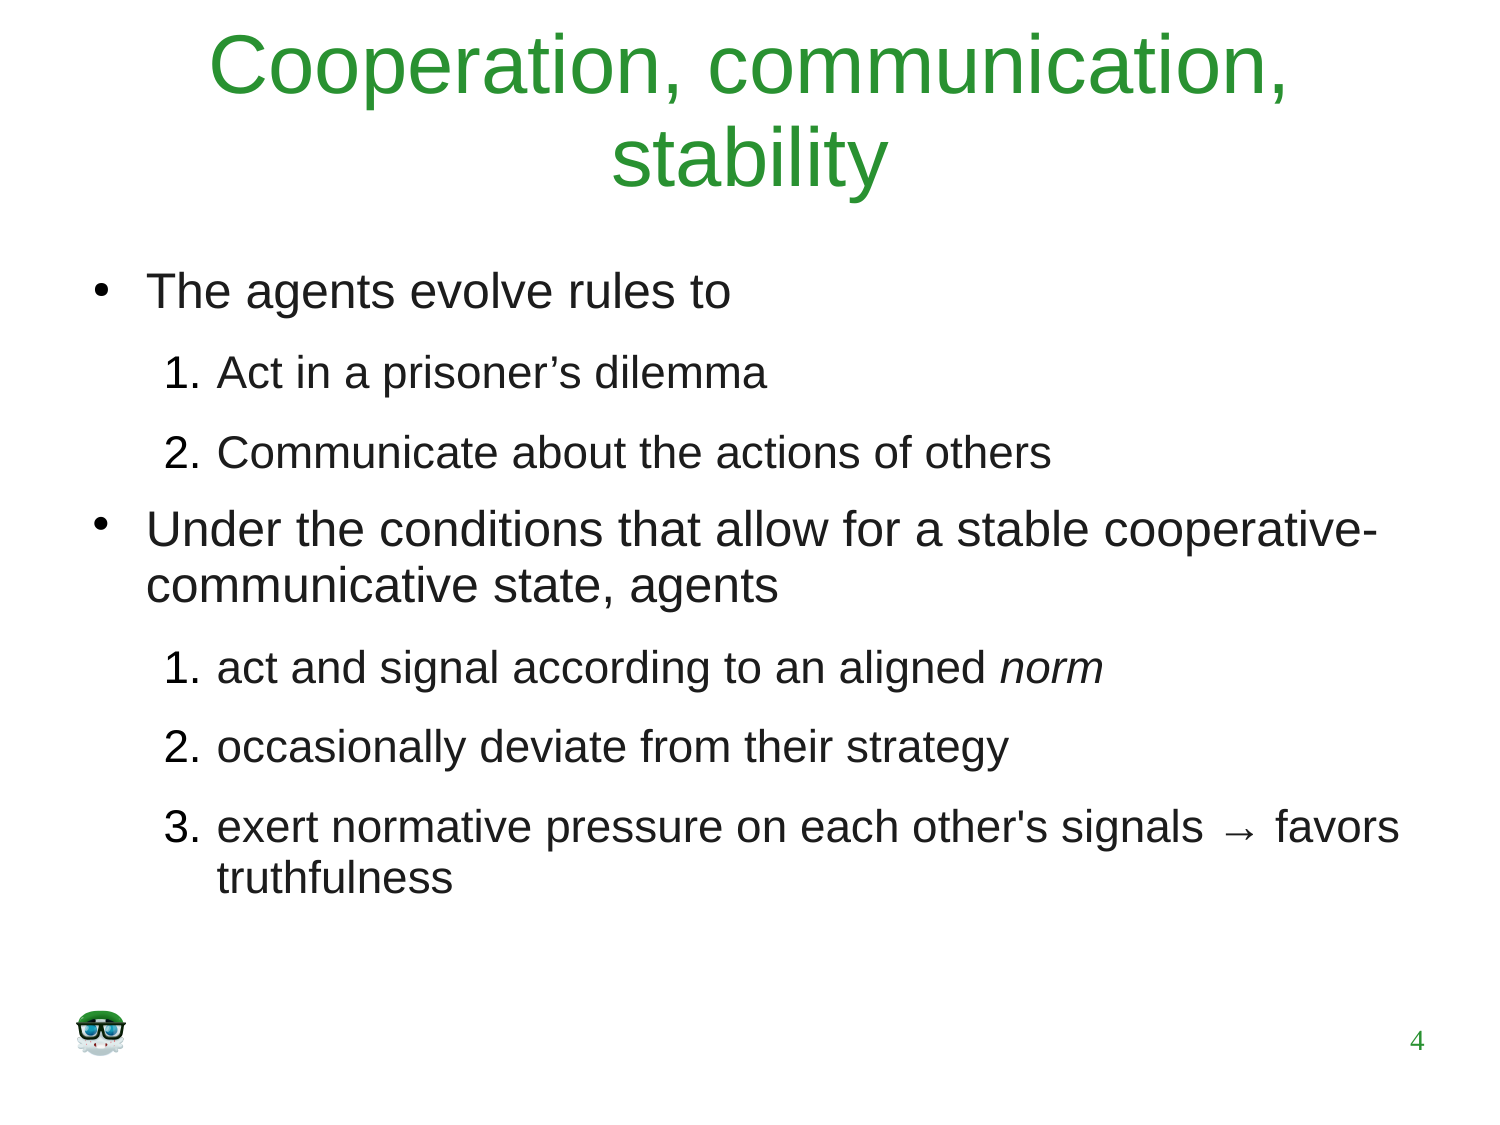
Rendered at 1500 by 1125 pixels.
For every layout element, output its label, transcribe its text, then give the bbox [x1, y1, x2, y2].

list The agents evolve rules to Act in a prisoner’s dilemma Communicate about the actions of others Under the conditions that allow for a stable cooperative-communicative state, agents act and signal according to an aligned norm occasionally deviate from their strategy exert normative pressure on each other's signals → favors truthfulness [75, 263, 1425, 916]
title Cooperation, communication, stability [75, 17, 1425, 205]
picture [75, 1008, 127, 1060]
